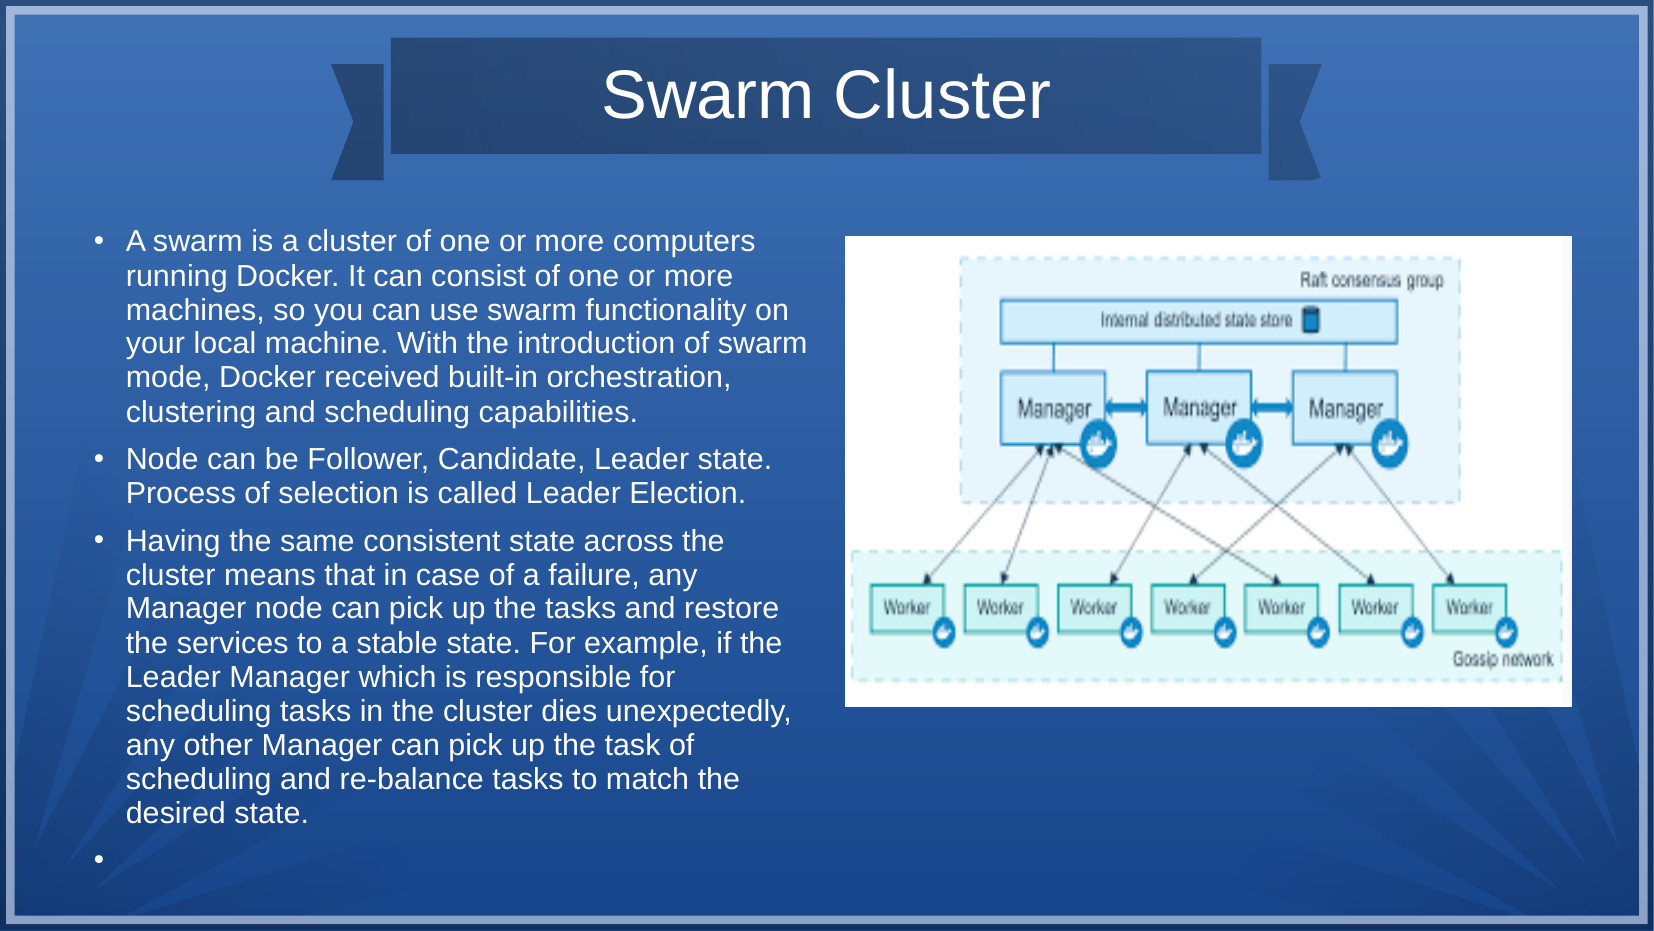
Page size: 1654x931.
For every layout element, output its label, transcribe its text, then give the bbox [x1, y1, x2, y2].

title Swarm Cluster [389, 35, 1264, 154]
picture [845, 236, 1572, 707]
list A swarm is a cluster of one or more computers running Docker. It can consist of one or more machines, so you can use swarm functionality on your local machine. With the introduction of swarm mode, Docker received built-in orchestration, clustering and scheduling capabilities. Node can be Follower, Candidate, Leader state. Process of selection is called Leader Election. Having the same consistent state across the cluster means that in case of a failure, any Manager node can pick up the tasks and restore the services to a stable state. For example, if the Leader Manager which is responsible for scheduling tasks in the cluster dies unexpectedly, any other Manager can pick up the task of scheduling and re-balance tasks to match the desired state. [82, 224, 809, 848]
